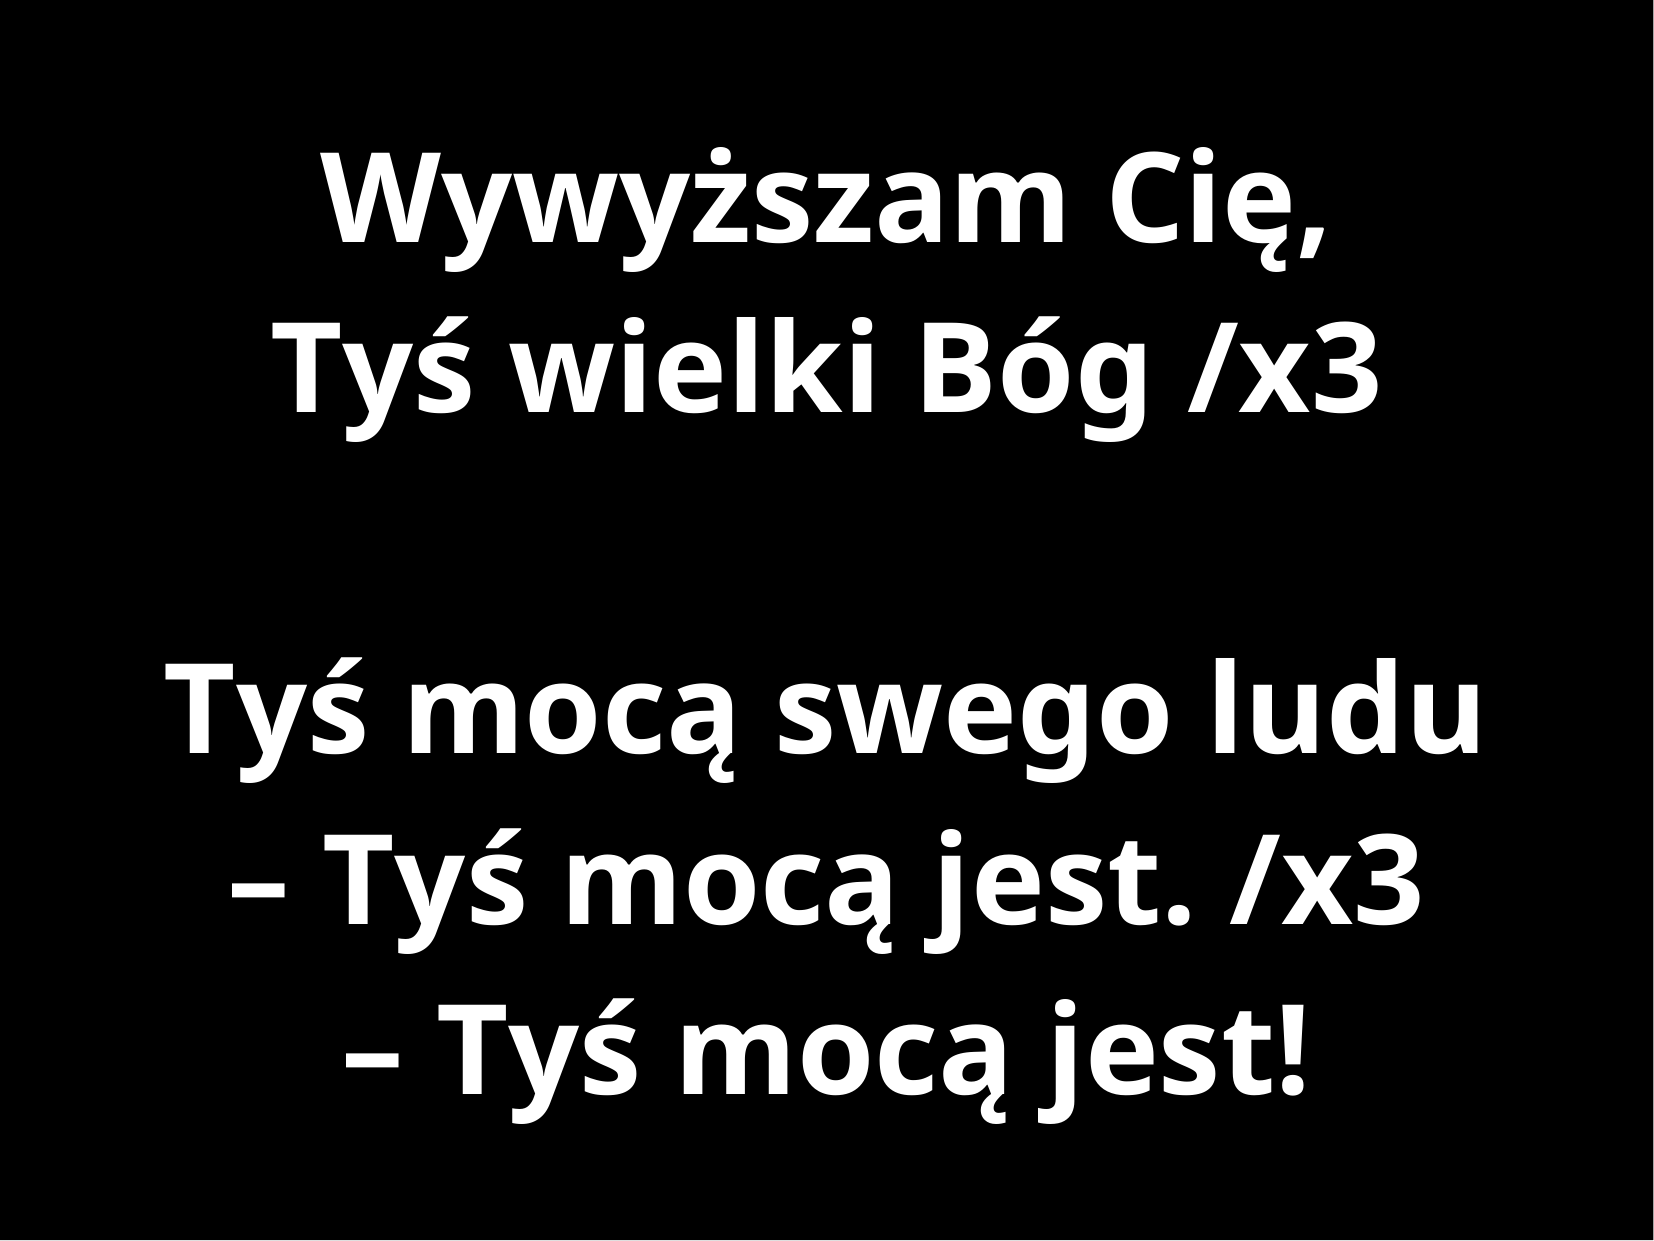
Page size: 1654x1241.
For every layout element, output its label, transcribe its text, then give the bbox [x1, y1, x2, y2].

title Wywyższam Cię, Tyś wielki Bóg /x3 Tyś mocą swego ludu – Tyś mocą jest. /x3 – Tyś mocą jest! [0, 0, 1654, 1241]
